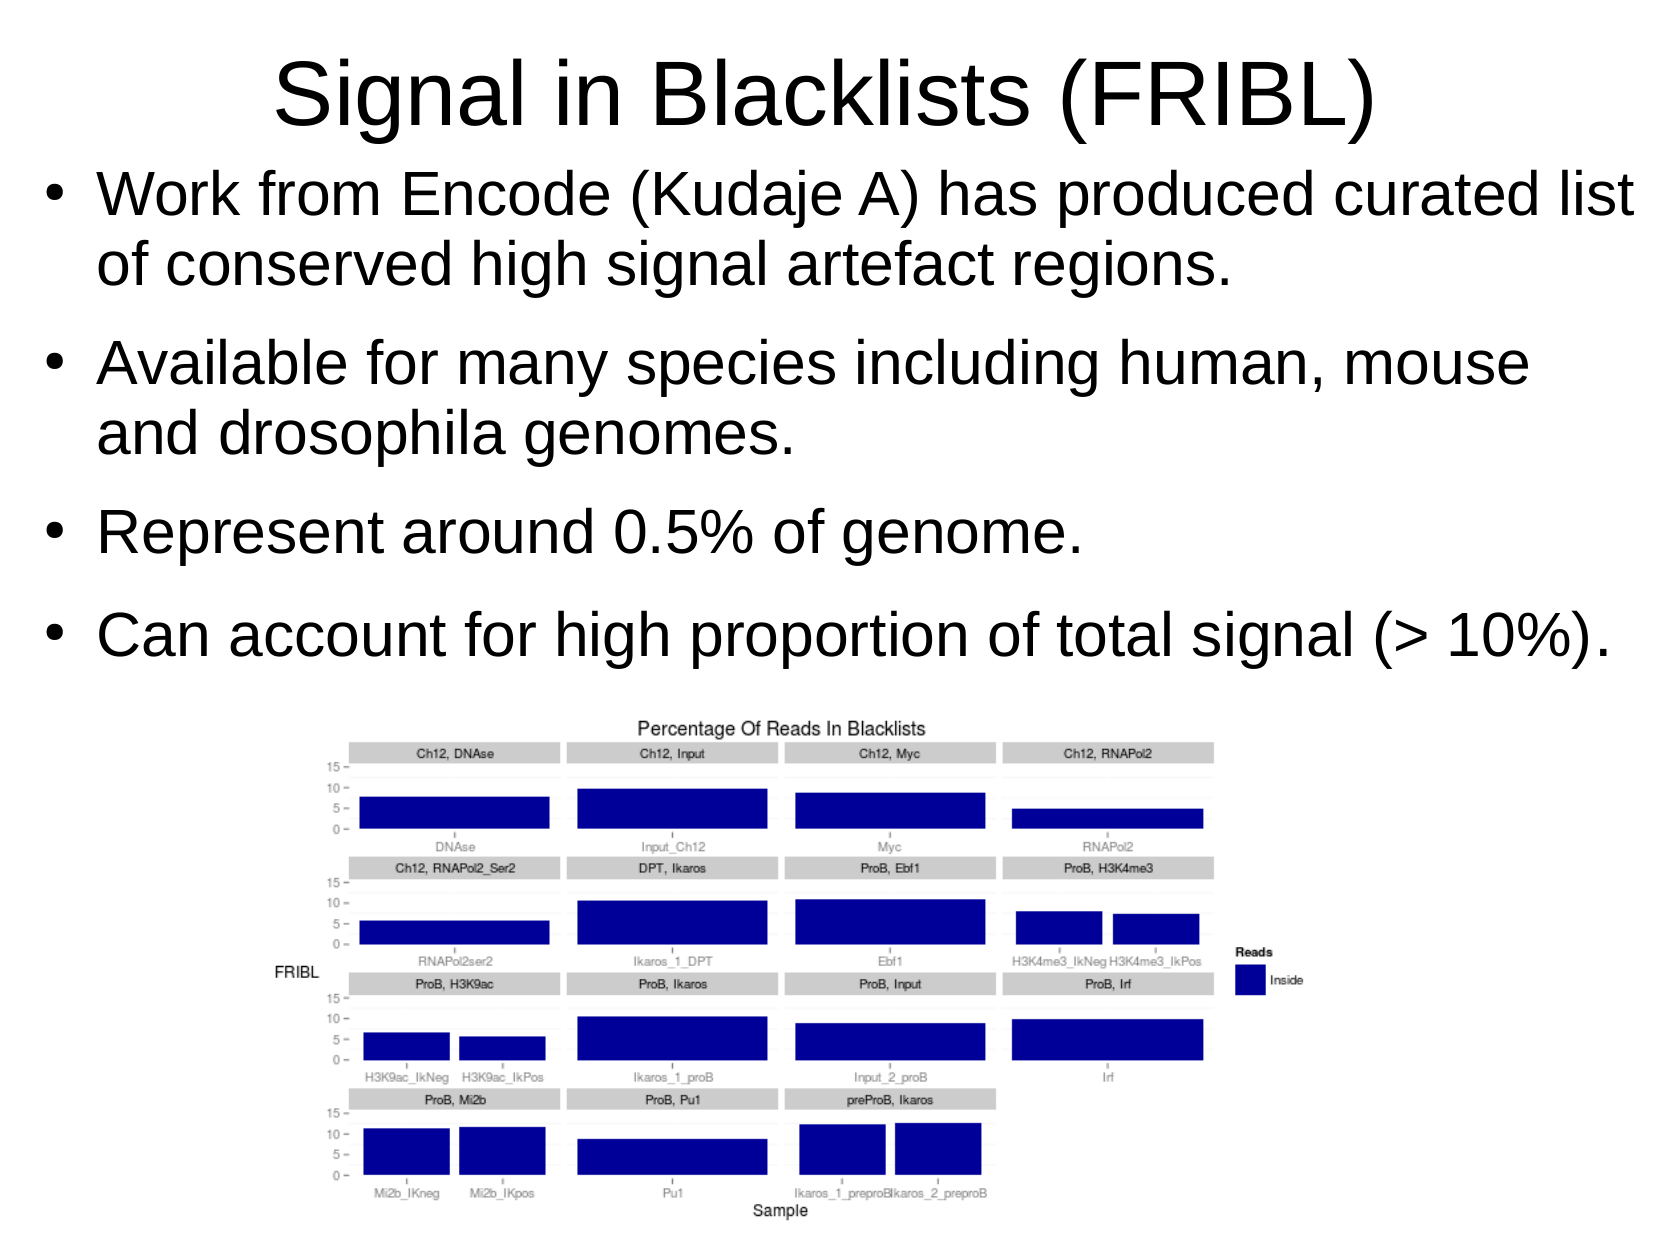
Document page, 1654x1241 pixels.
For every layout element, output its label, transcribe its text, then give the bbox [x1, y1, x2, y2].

title Signal in Blacklists (FRIBL) [82, 0, 1571, 159]
picture [256, 689, 1351, 1235]
list Work from Encode (Kudaje A) has produced curated list of conserved high signal artefact regions. Available for many species including human, mouse and drosophila genomes. Represent around 0.5% of genome. Can account for high proportion of total signal (> 10%). [25, 159, 1642, 1217]
